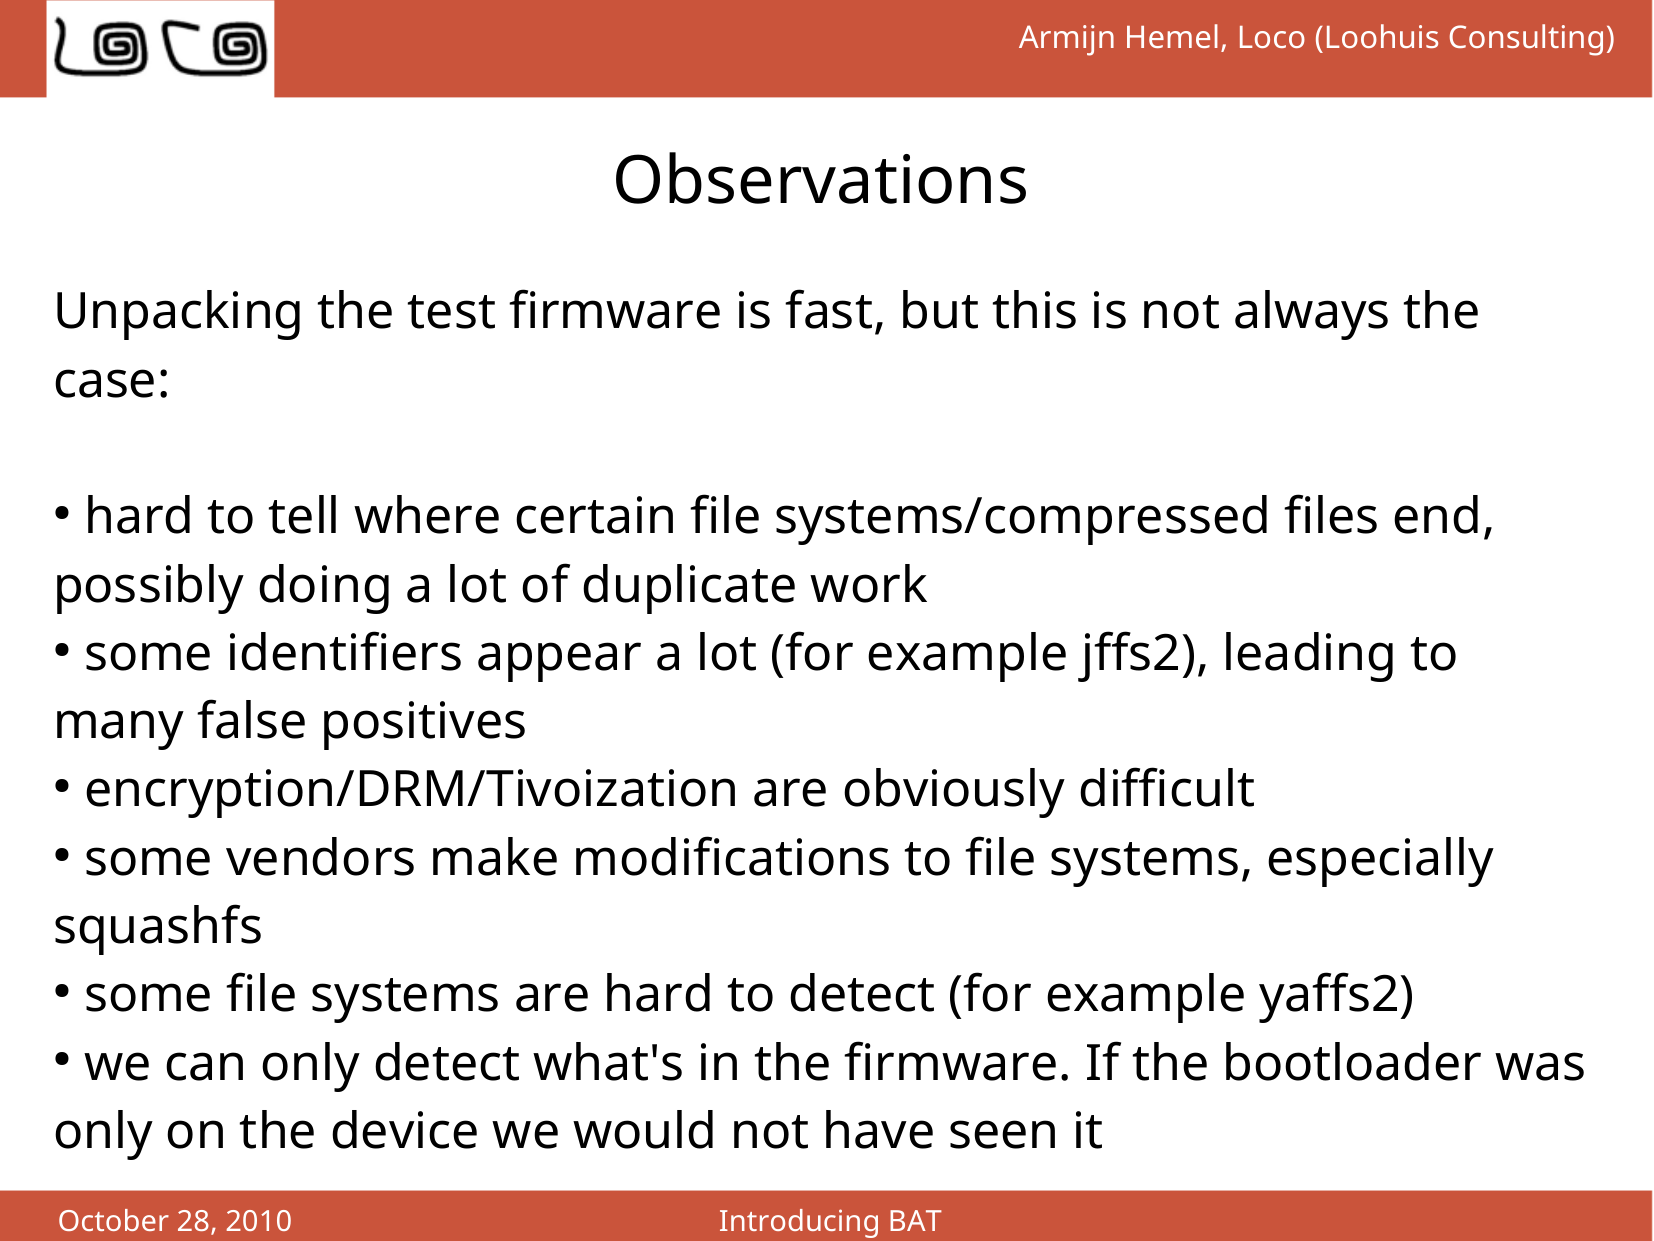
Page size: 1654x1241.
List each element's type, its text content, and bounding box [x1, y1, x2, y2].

subtitle Unpacking the test firmware is fast, but this is not always the case: hard to tell where certain file systems/compressed files end, possibly doing a lot of duplicate work some identifiers appear a lot (for example jffs2), leading to many false positives encryption/DRM/Tivoization are obviously difficult some vendors make modifications to file systems, especially squashfs some file systems are hard to detect (for example yaffs2) we can only detect what's in the firmware. If the bootloader was only on the device we would not have seen it [53, 265, 1595, 1173]
picture [0, 0, 1654, 1241]
title Observations [47, 125, 1595, 229]
